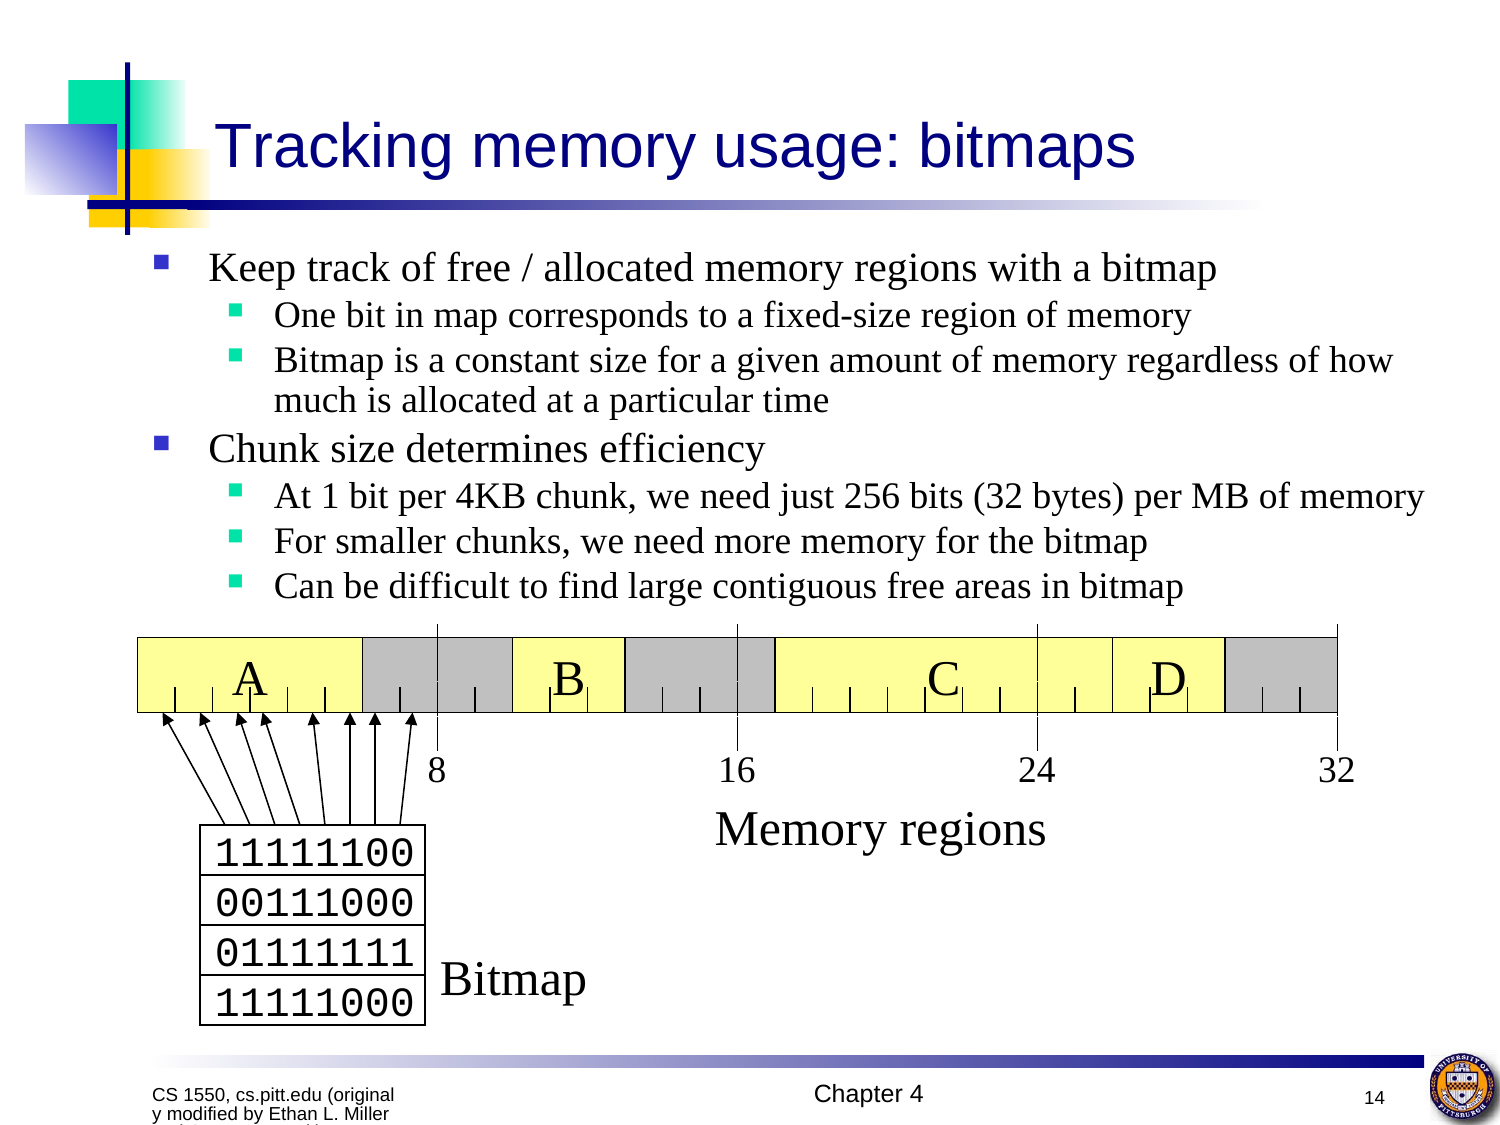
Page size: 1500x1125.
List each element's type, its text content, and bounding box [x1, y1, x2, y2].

text_box 16 [703, 737, 771, 787]
picture [1425, 1049, 1500, 1125]
text_box D [1112, 637, 1225, 713]
text_box 32 [1303, 737, 1371, 798]
text_box Bitmap [424, 937, 603, 1013]
text_box Memory regions [699, 787, 1063, 863]
text_box [625, 637, 774, 713]
text_box 00111000 [200, 875, 426, 924]
text_box A [137, 637, 363, 713]
list Keep track of free / allocated memory regions with a bitmap One bit in map corresponds to a fixed-size region of memory Bitmap is a constant size for a given amount of memory regardless of how much is allocated at a particular time Chunk size determines efficiency At 1 bit per 4KB chunk, we need just 256 bits (32 bytes) per MB of memory For smaller chunks, we need more memory for the bitmap Can be difficult to find large contiguous free areas in bitmap [137, 237, 1469, 632]
text_box B [512, 637, 625, 713]
text_box 11111000 [200, 974, 426, 1025]
text_box D [1160, 664, 1179, 693]
text_box 24 [1003, 737, 1071, 798]
text_box C [774, 637, 1112, 713]
title Tracking memory usage: bitmaps [200, 87, 1476, 188]
text_box 01111111 [200, 924, 426, 974]
text_box [1225, 637, 1338, 713]
text_box 8 [412, 737, 462, 798]
text_box [363, 637, 512, 713]
text_box 11111100 [200, 824, 426, 875]
